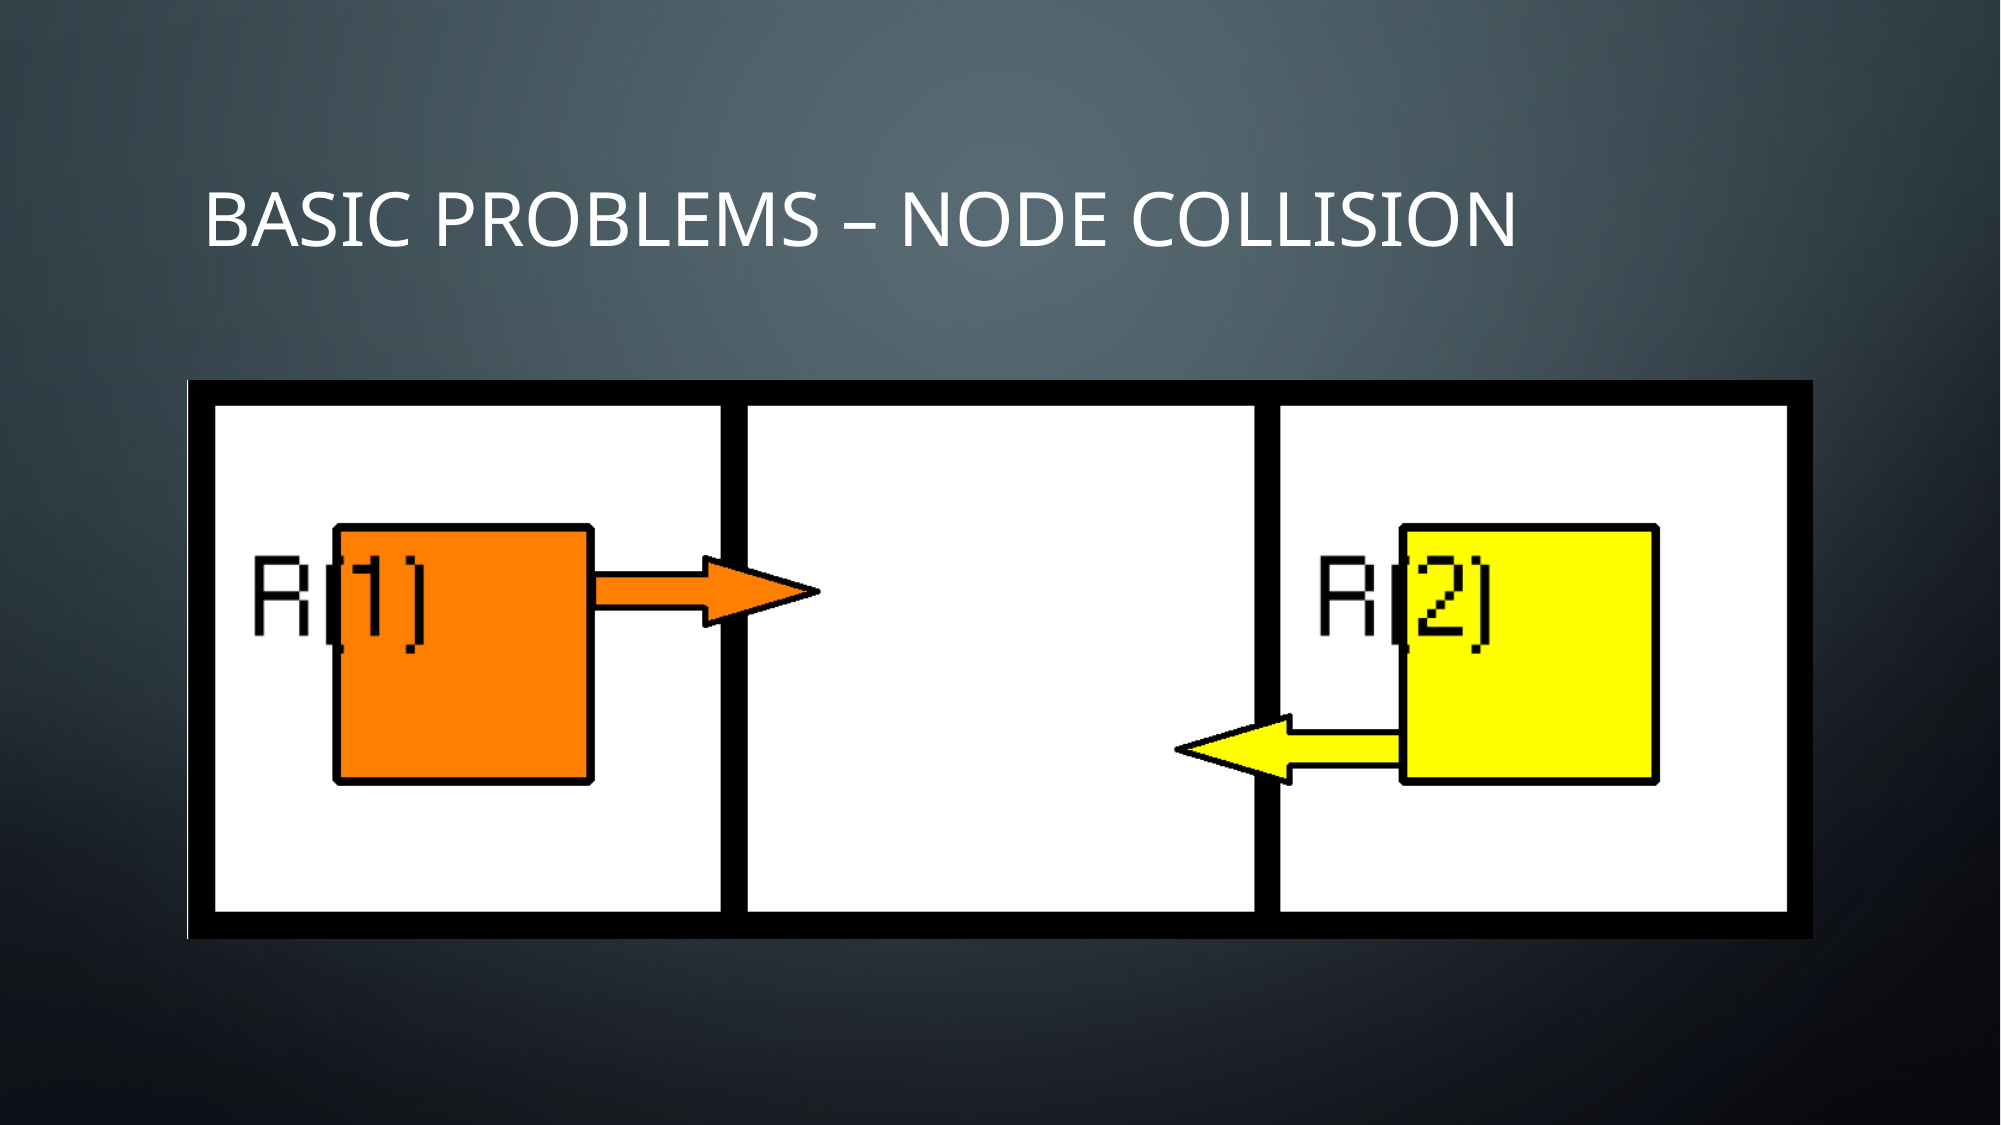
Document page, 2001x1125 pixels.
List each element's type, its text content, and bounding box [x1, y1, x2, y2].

picture [0, 0, 2001, 1125]
title Basic Problems – Node Collision [187, 101, 1813, 344]
